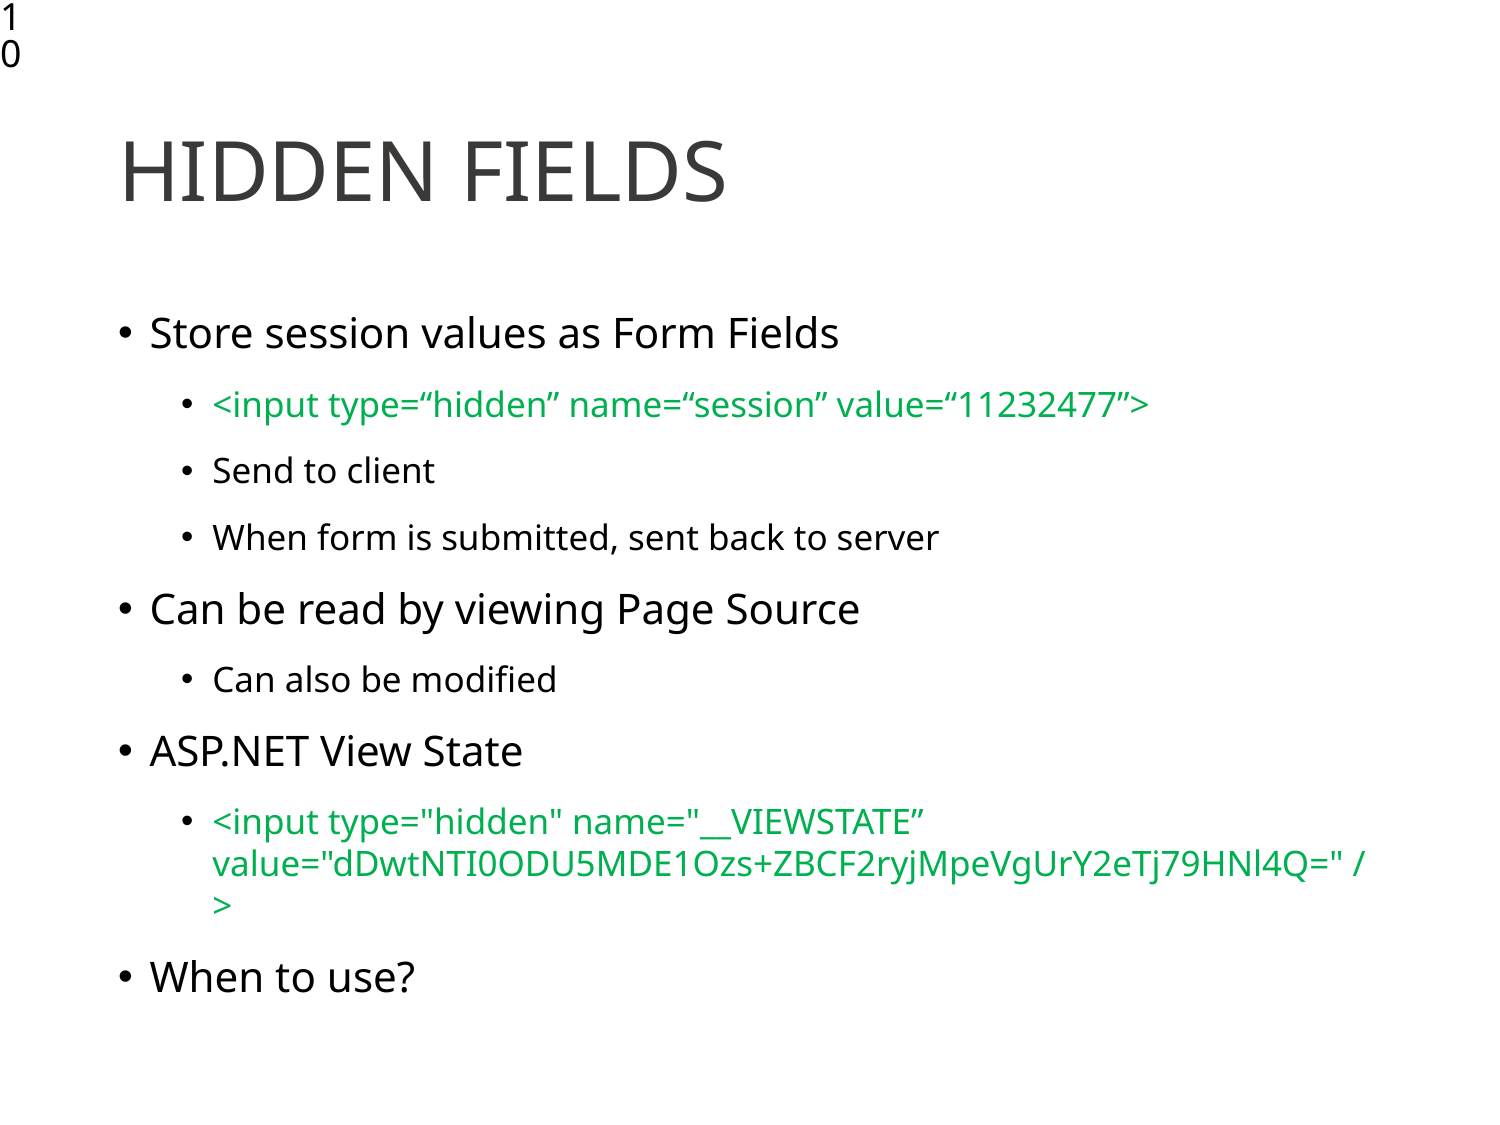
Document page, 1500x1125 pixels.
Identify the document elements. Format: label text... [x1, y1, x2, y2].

list Store session values as Form Fields <input type=“hidden” name=“session” value=“11232477”> Send to client When form is submitted, sent back to server Can be read by viewing Page Source Can also be modified ASP.NET View State <input type="hidden" name="__VIEWSTATE” value="dDwtNTI0ODU5MDE1Ozs+ZBCF2ryjMpeVgUrY2eTj79HNl4Q=" /> When to use? [103, 299, 1397, 1014]
title HIDDEN FIELDS [103, 59, 1397, 278]
